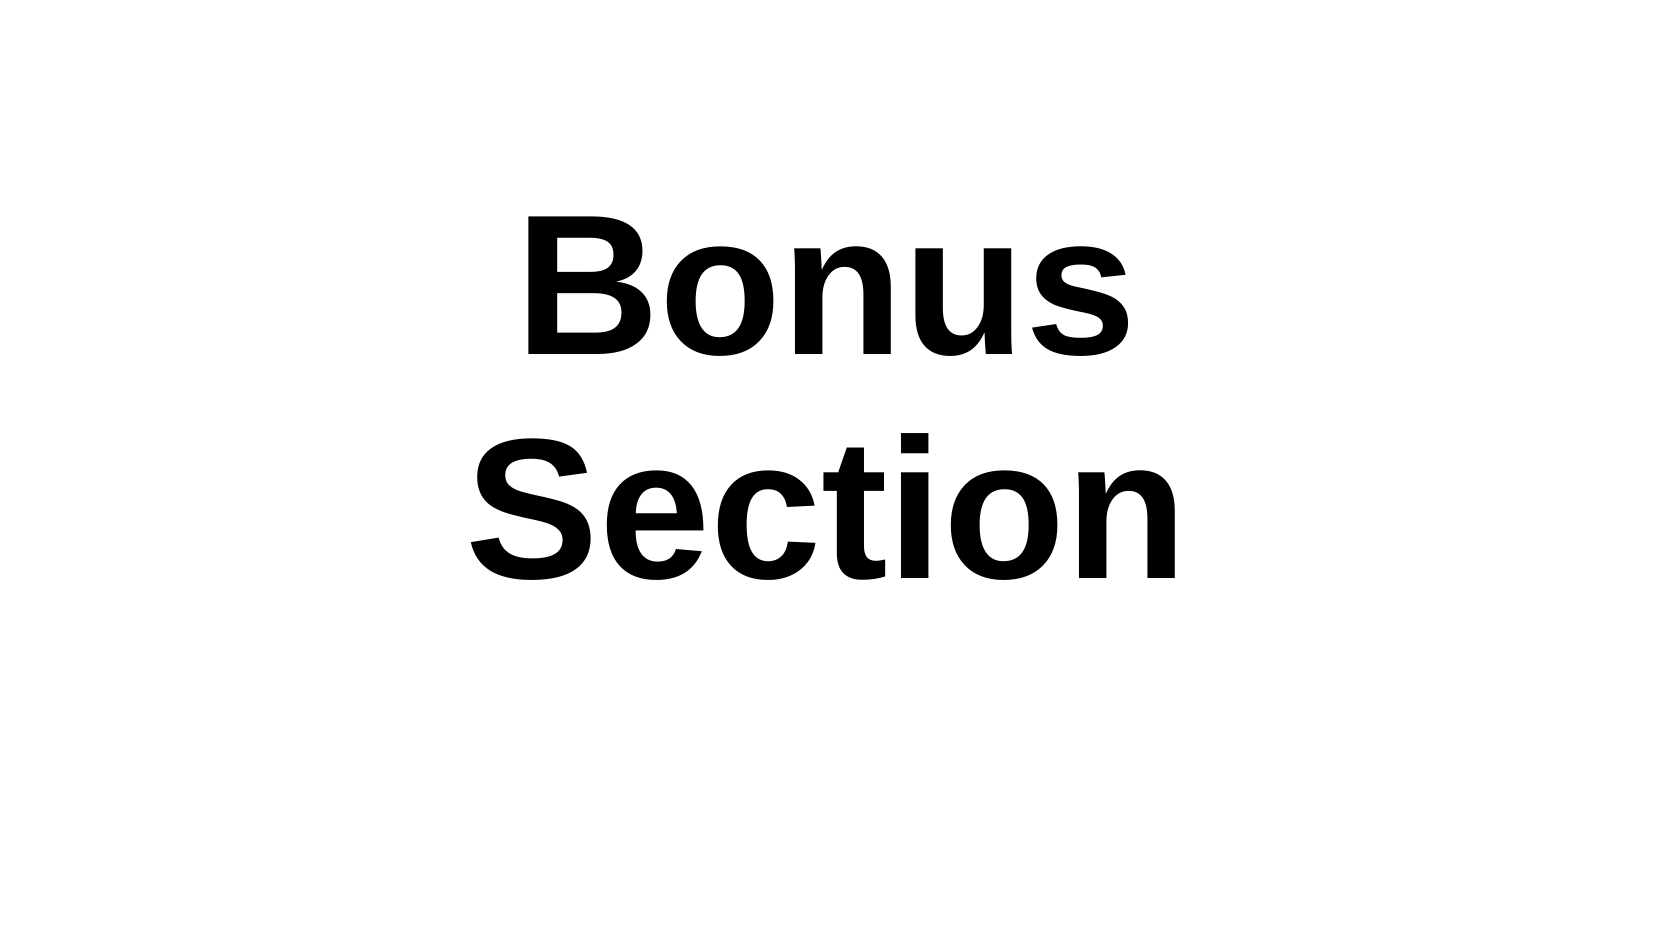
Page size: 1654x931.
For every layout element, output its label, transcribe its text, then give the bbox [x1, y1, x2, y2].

subtitle Bonus Section [82, 37, 1571, 757]
